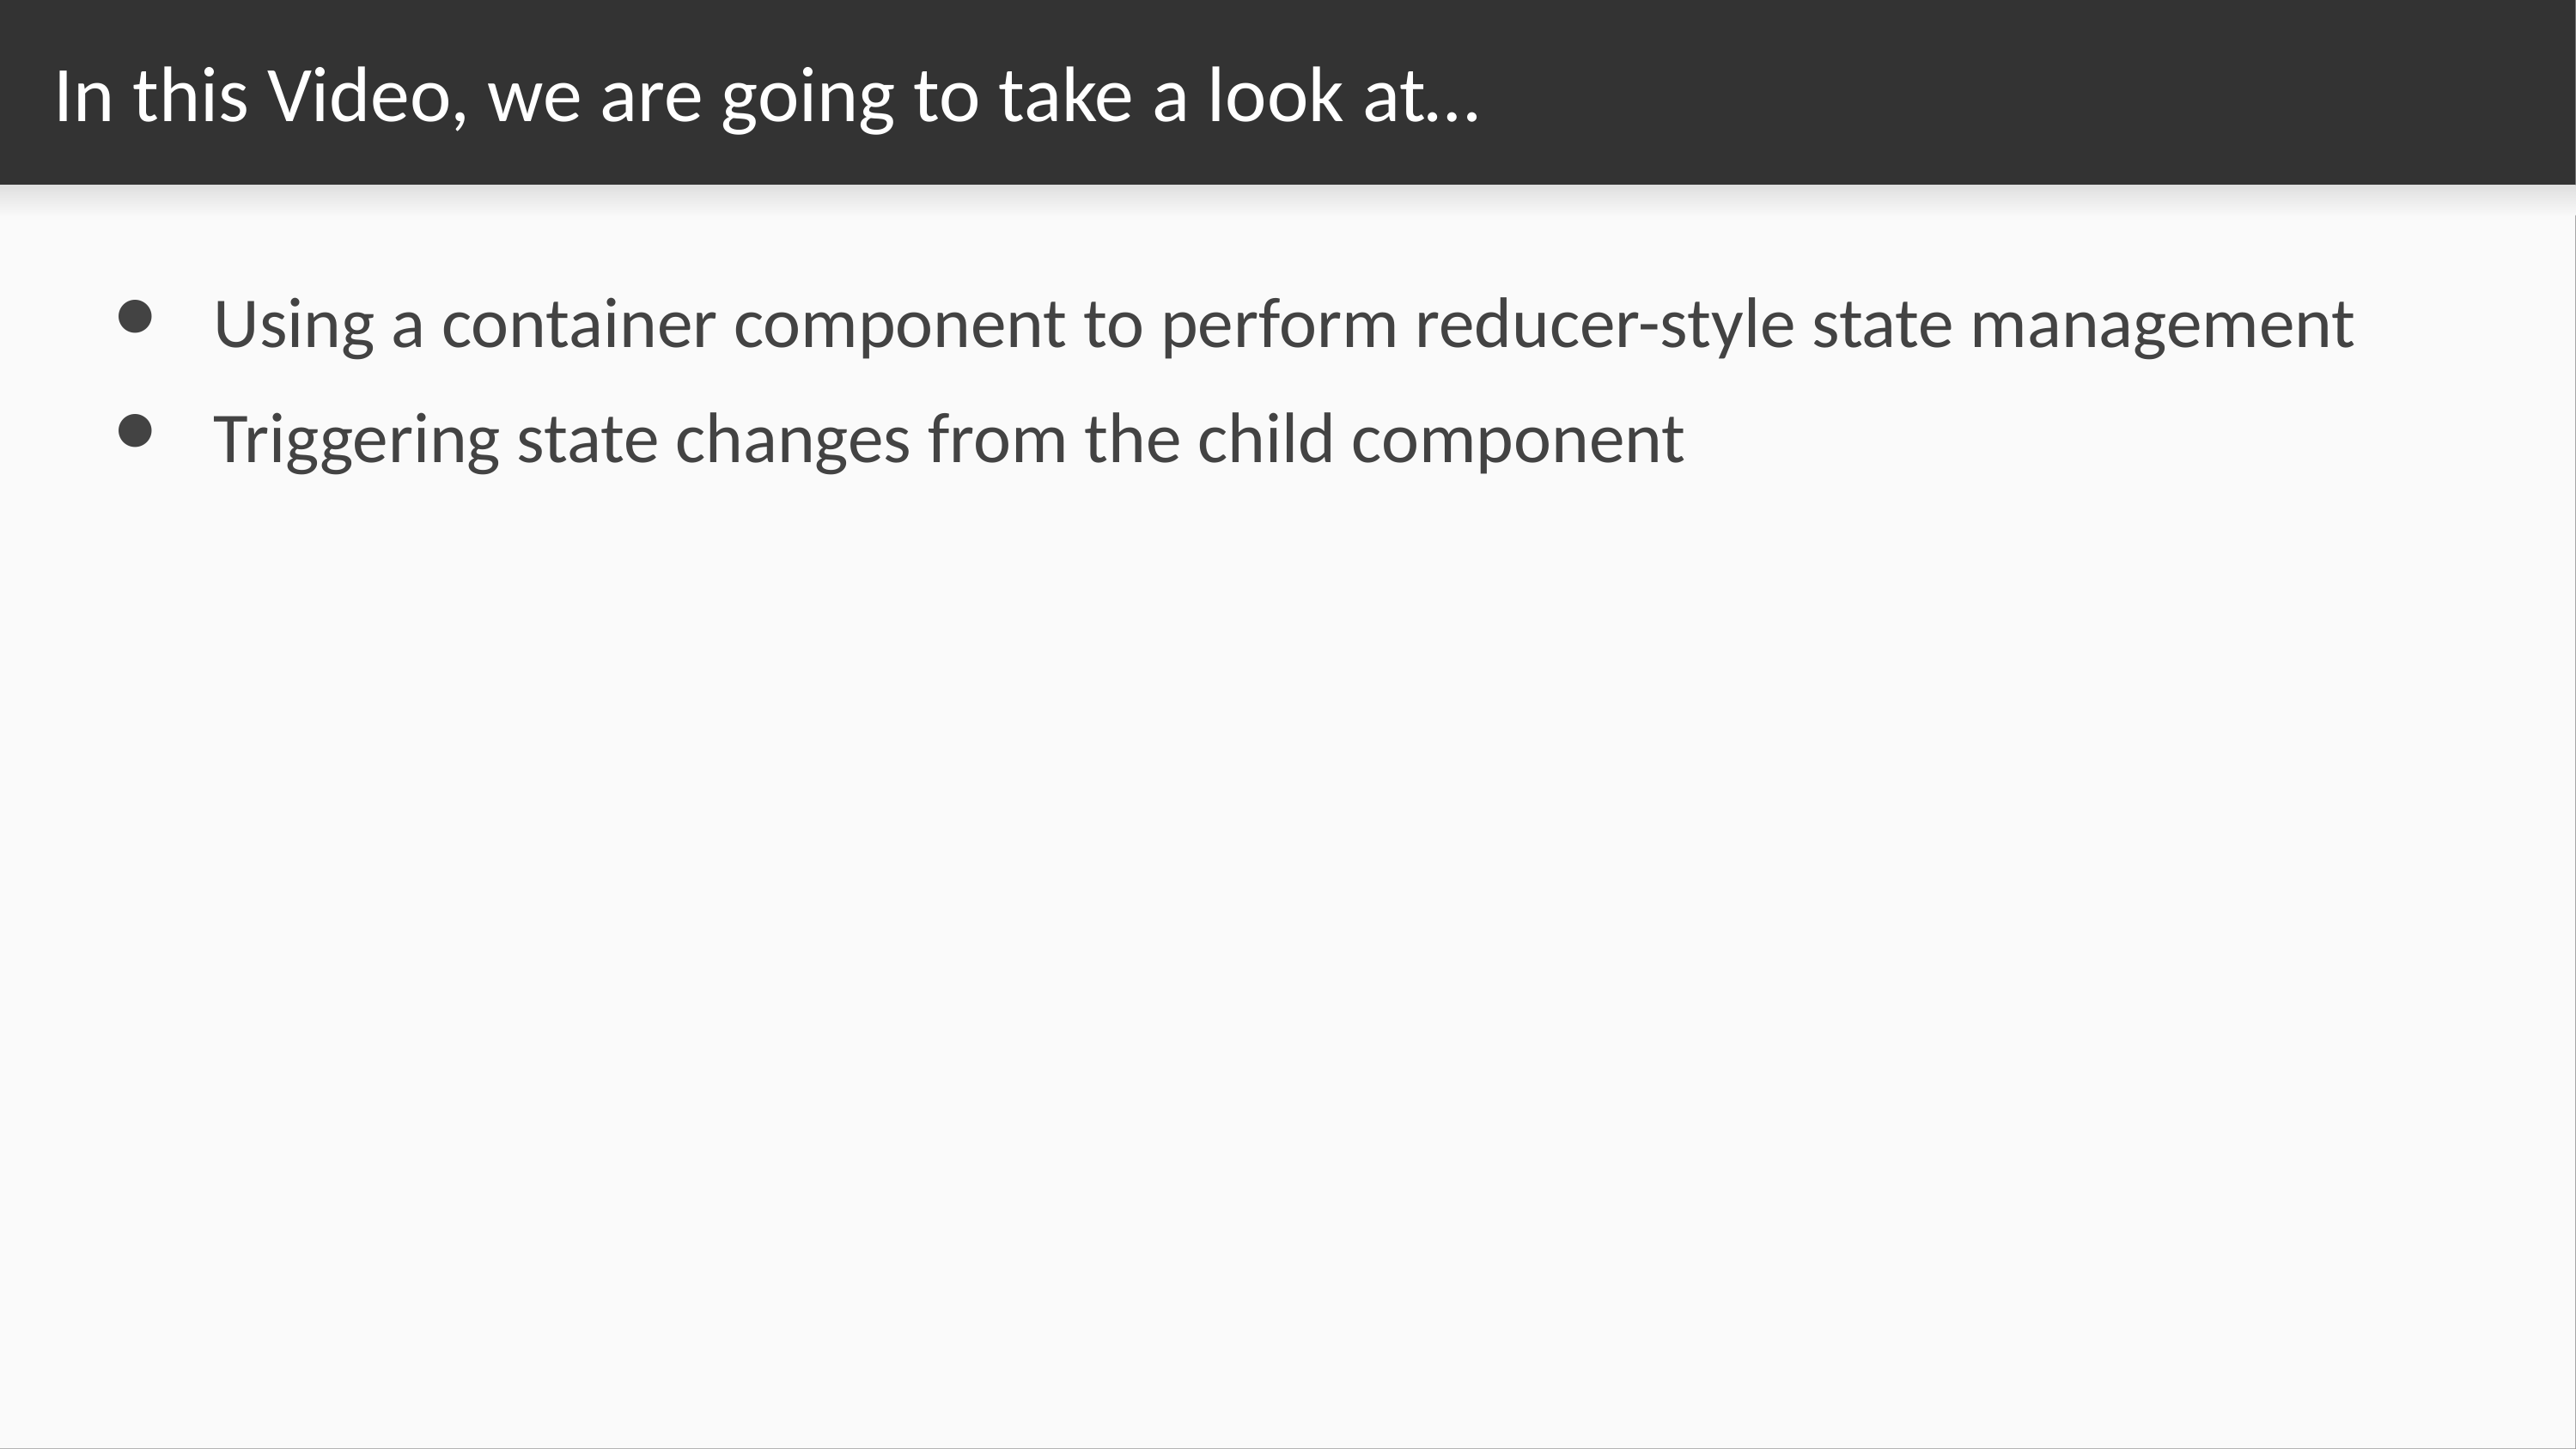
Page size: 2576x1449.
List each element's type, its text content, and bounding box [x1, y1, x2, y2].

title In this Video, we are going to take a look at… [27, 4, 2514, 175]
list Using a container component to perform reducer-style state management Triggering state changes from the child component [59, 250, 2514, 1384]
